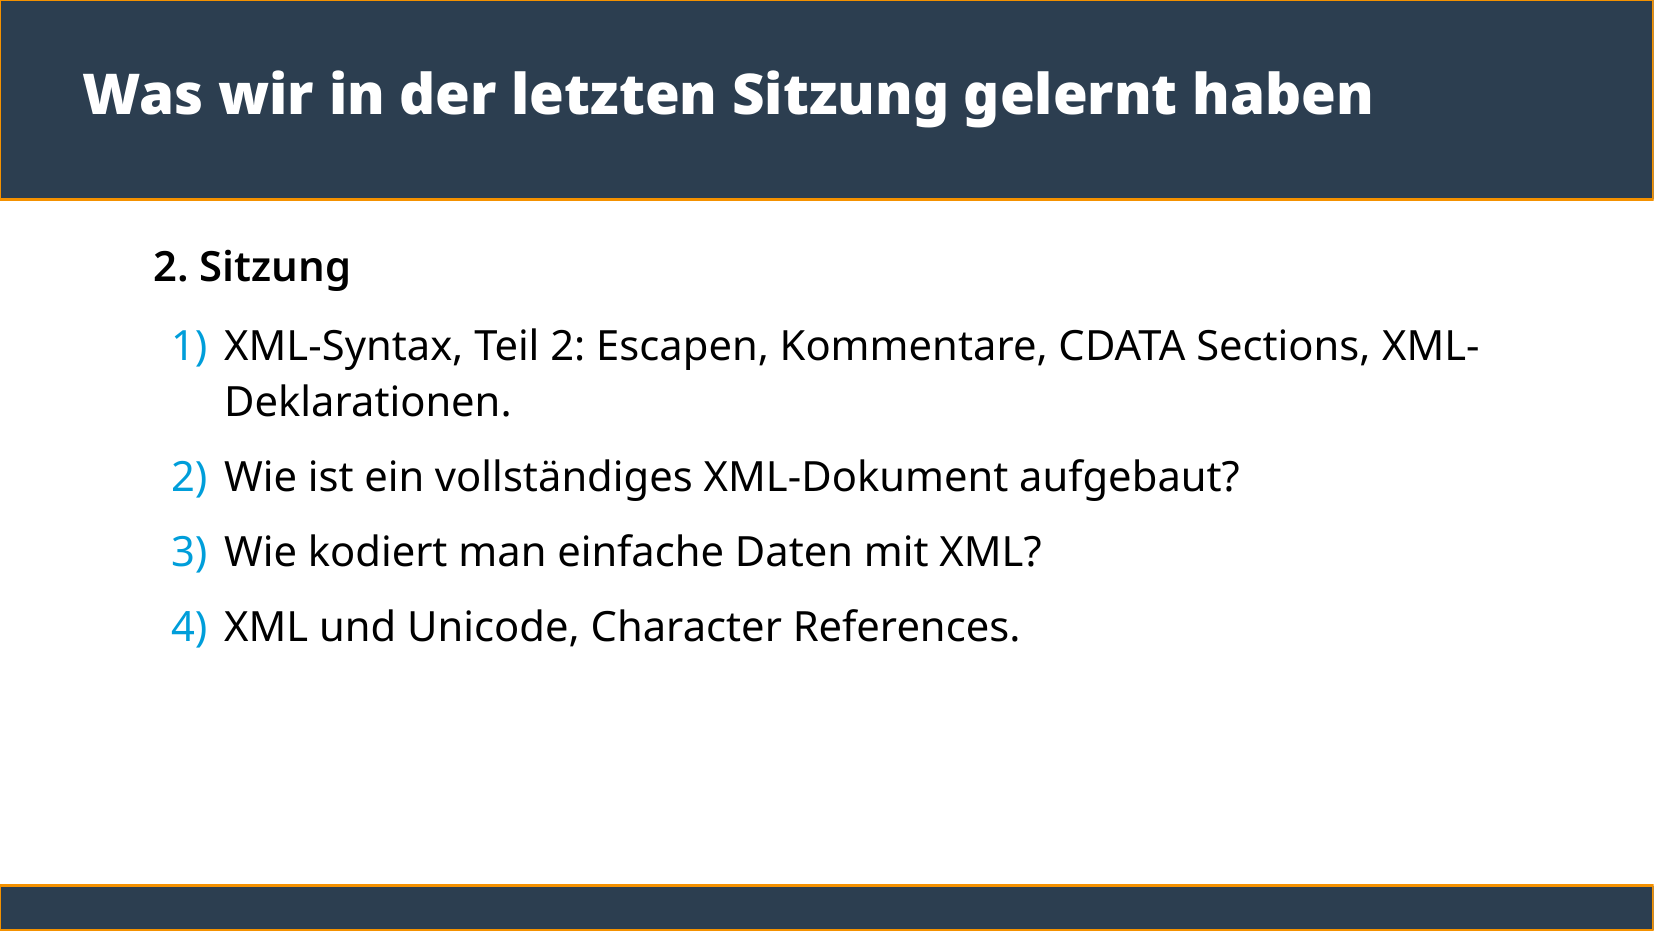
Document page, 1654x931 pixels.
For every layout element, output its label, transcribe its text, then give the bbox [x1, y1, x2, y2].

list 2. Sitzung XML-Syntax, Teil 2: Escapen, Kommentare, CDATA Sections, XML-Deklarationen. Wie ist ein vollständiges XML-Dokument aufgebaut? Wie kodiert man einfache Daten mit XML? XML und Unicode, Character References. [82, 236, 1563, 811]
title Was wir in der letzten Sitzung gelernt haben [82, 14, 1571, 171]
